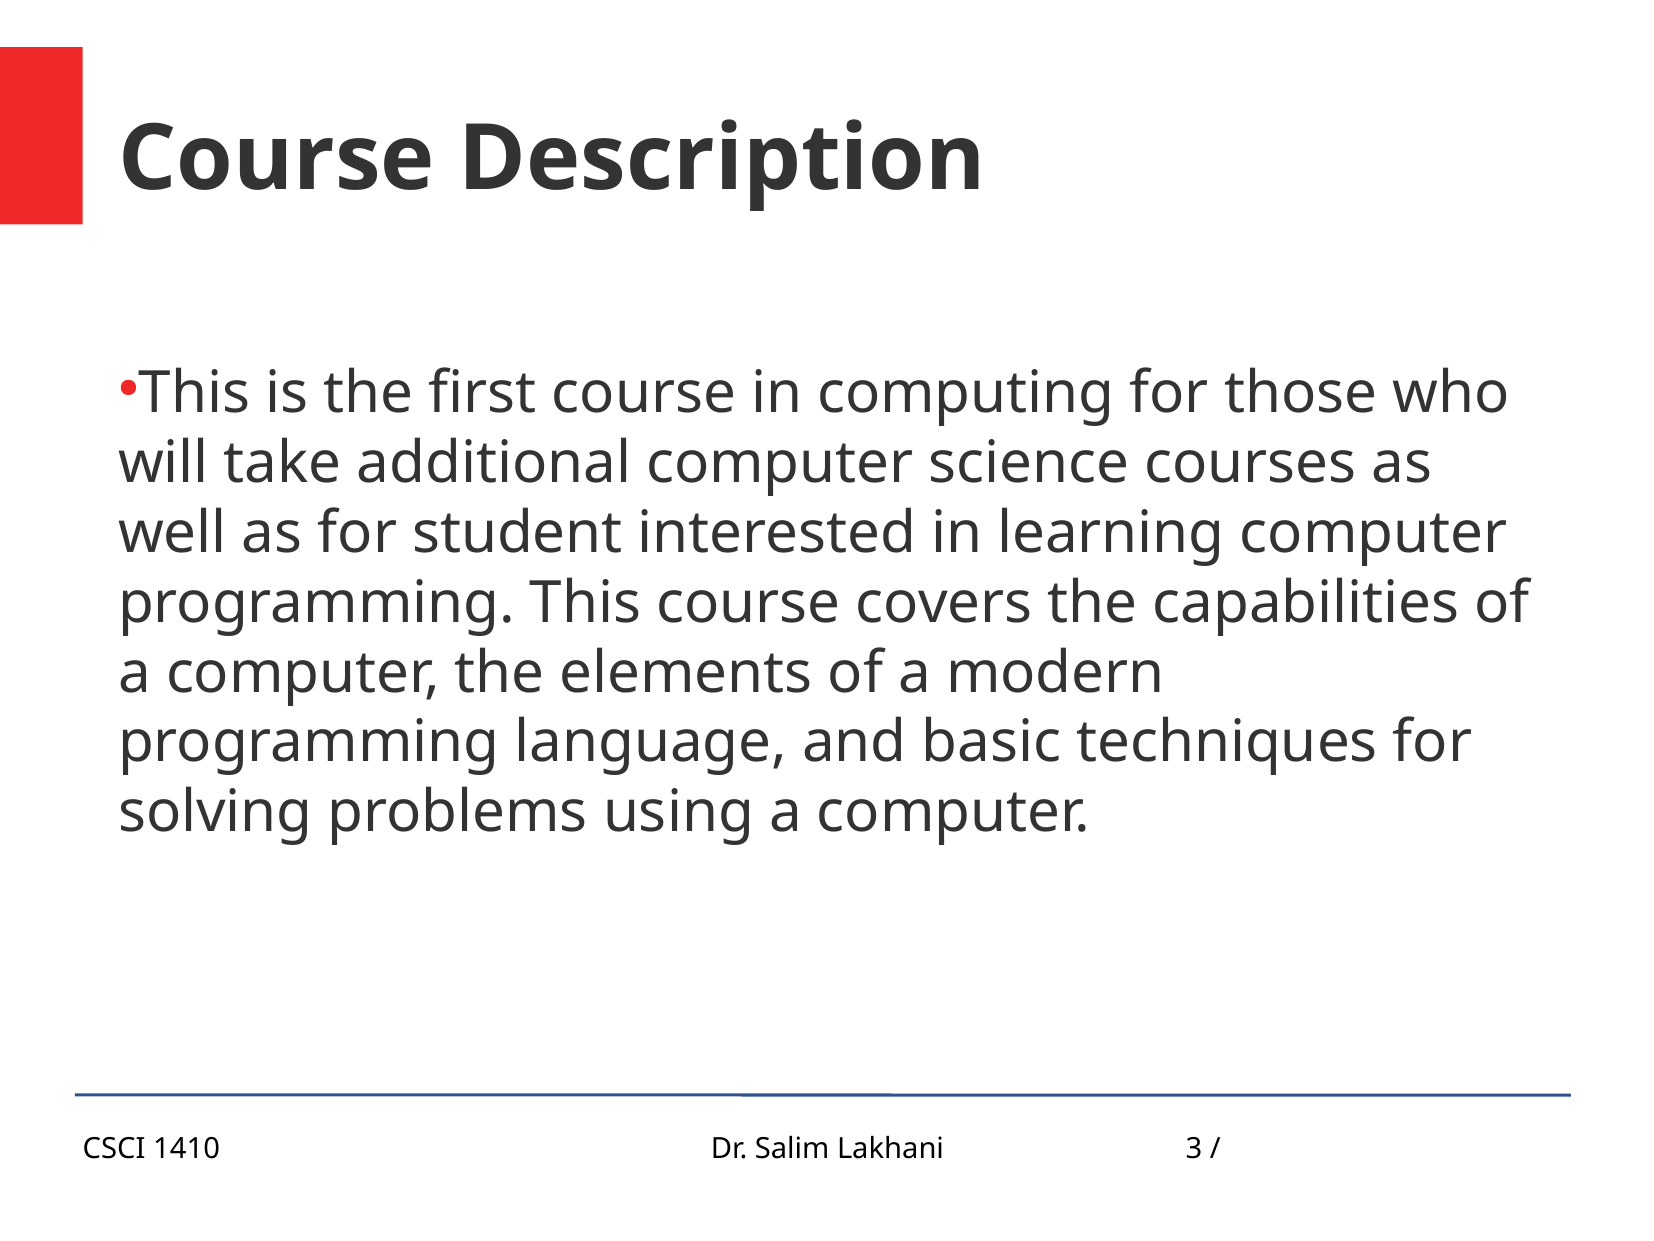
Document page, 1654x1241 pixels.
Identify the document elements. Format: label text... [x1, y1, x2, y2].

text_box / [1185, 1129, 1571, 1216]
list This is the first course in computing for those who will take additional computer science courses as well as for student interested in learning computer programming. This course covers the capabilities of a computer, the elements of a modern programming language, and basic techniques for solving problems using a computer. [118, 354, 1536, 1074]
title Course Description [118, 49, 1571, 257]
text_box Dr. Salim Lakhani [565, 1129, 1090, 1216]
text_box CSCI 1410 [82, 1129, 468, 1216]
